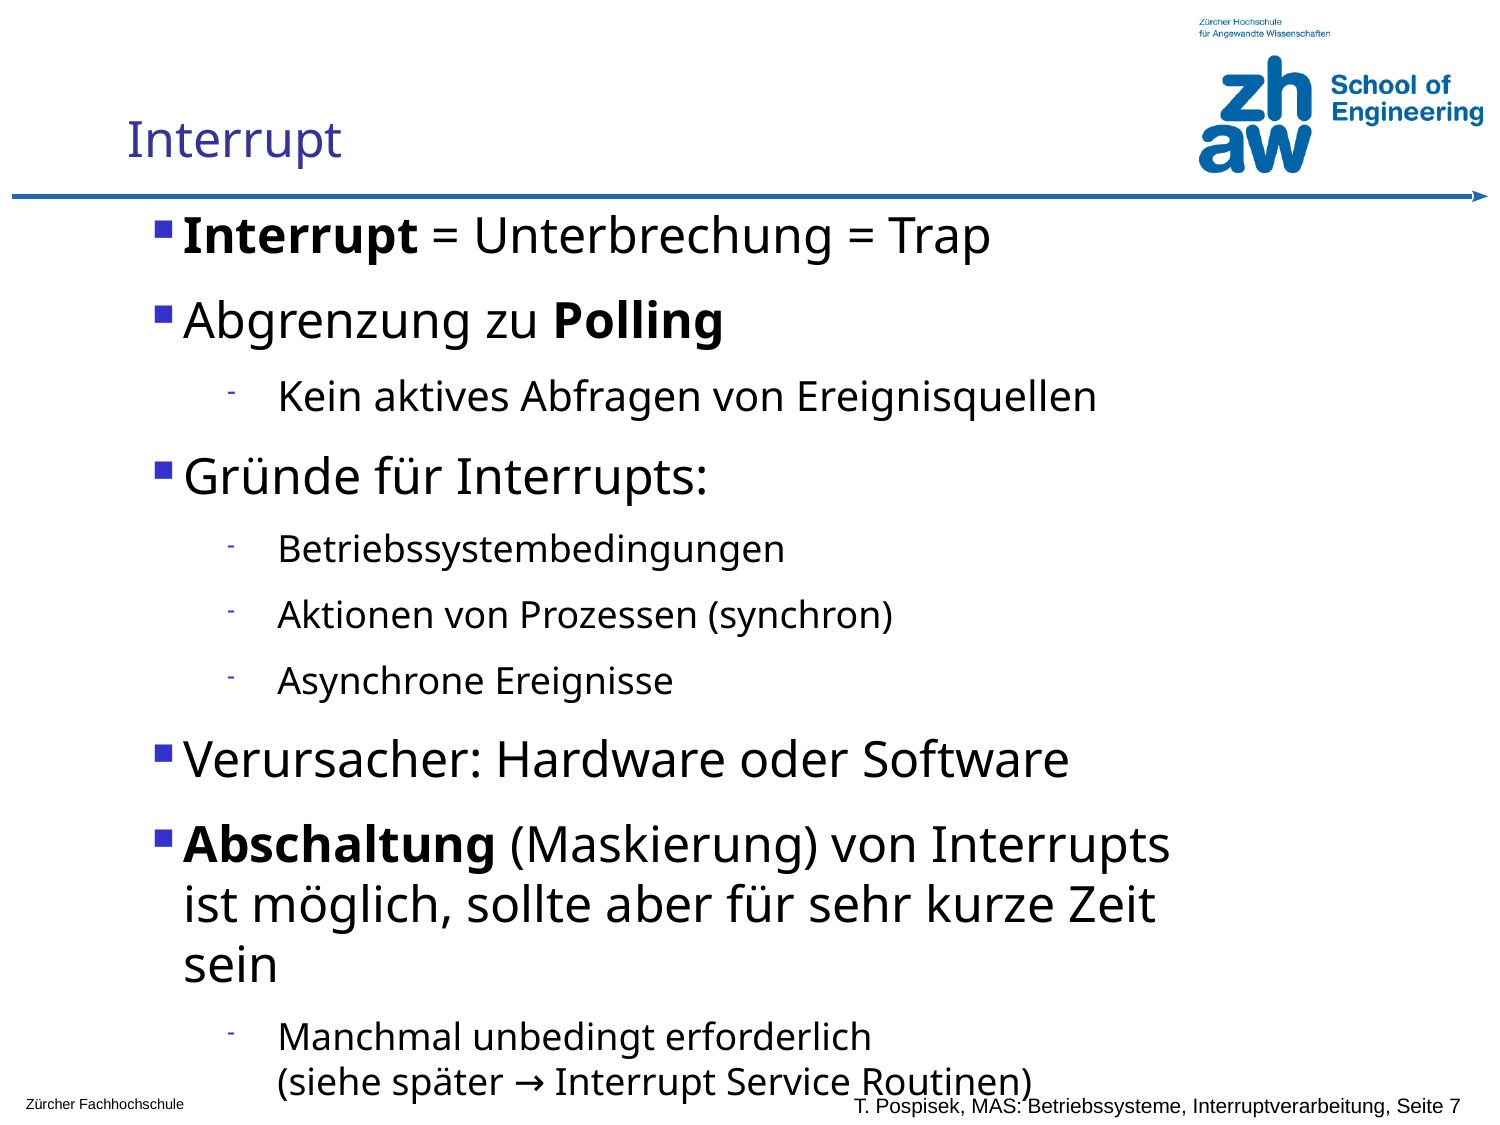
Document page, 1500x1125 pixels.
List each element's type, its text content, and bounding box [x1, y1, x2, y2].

text_box Interrupt = Unterbrechung = Trap Abgrenzung zu Polling Kein aktives Abfragen von Ereignisquellen Gründe für Interrupts: Betriebssystembedingungen Aktionen von Prozessen (synchron) Asynchrone Ereignisse Verursacher: Hardware oder Software Abschaltung (Maskierung) von Interrupts ist möglich, sollte aber für sehr kurze Zeit sein Manchmal unbedingt erforderlich (siehe später → Interrupt Service Routinen) [137, 196, 1225, 1111]
title Interrupt [112, 50, 1391, 175]
picture [1199, 19, 1483, 173]
